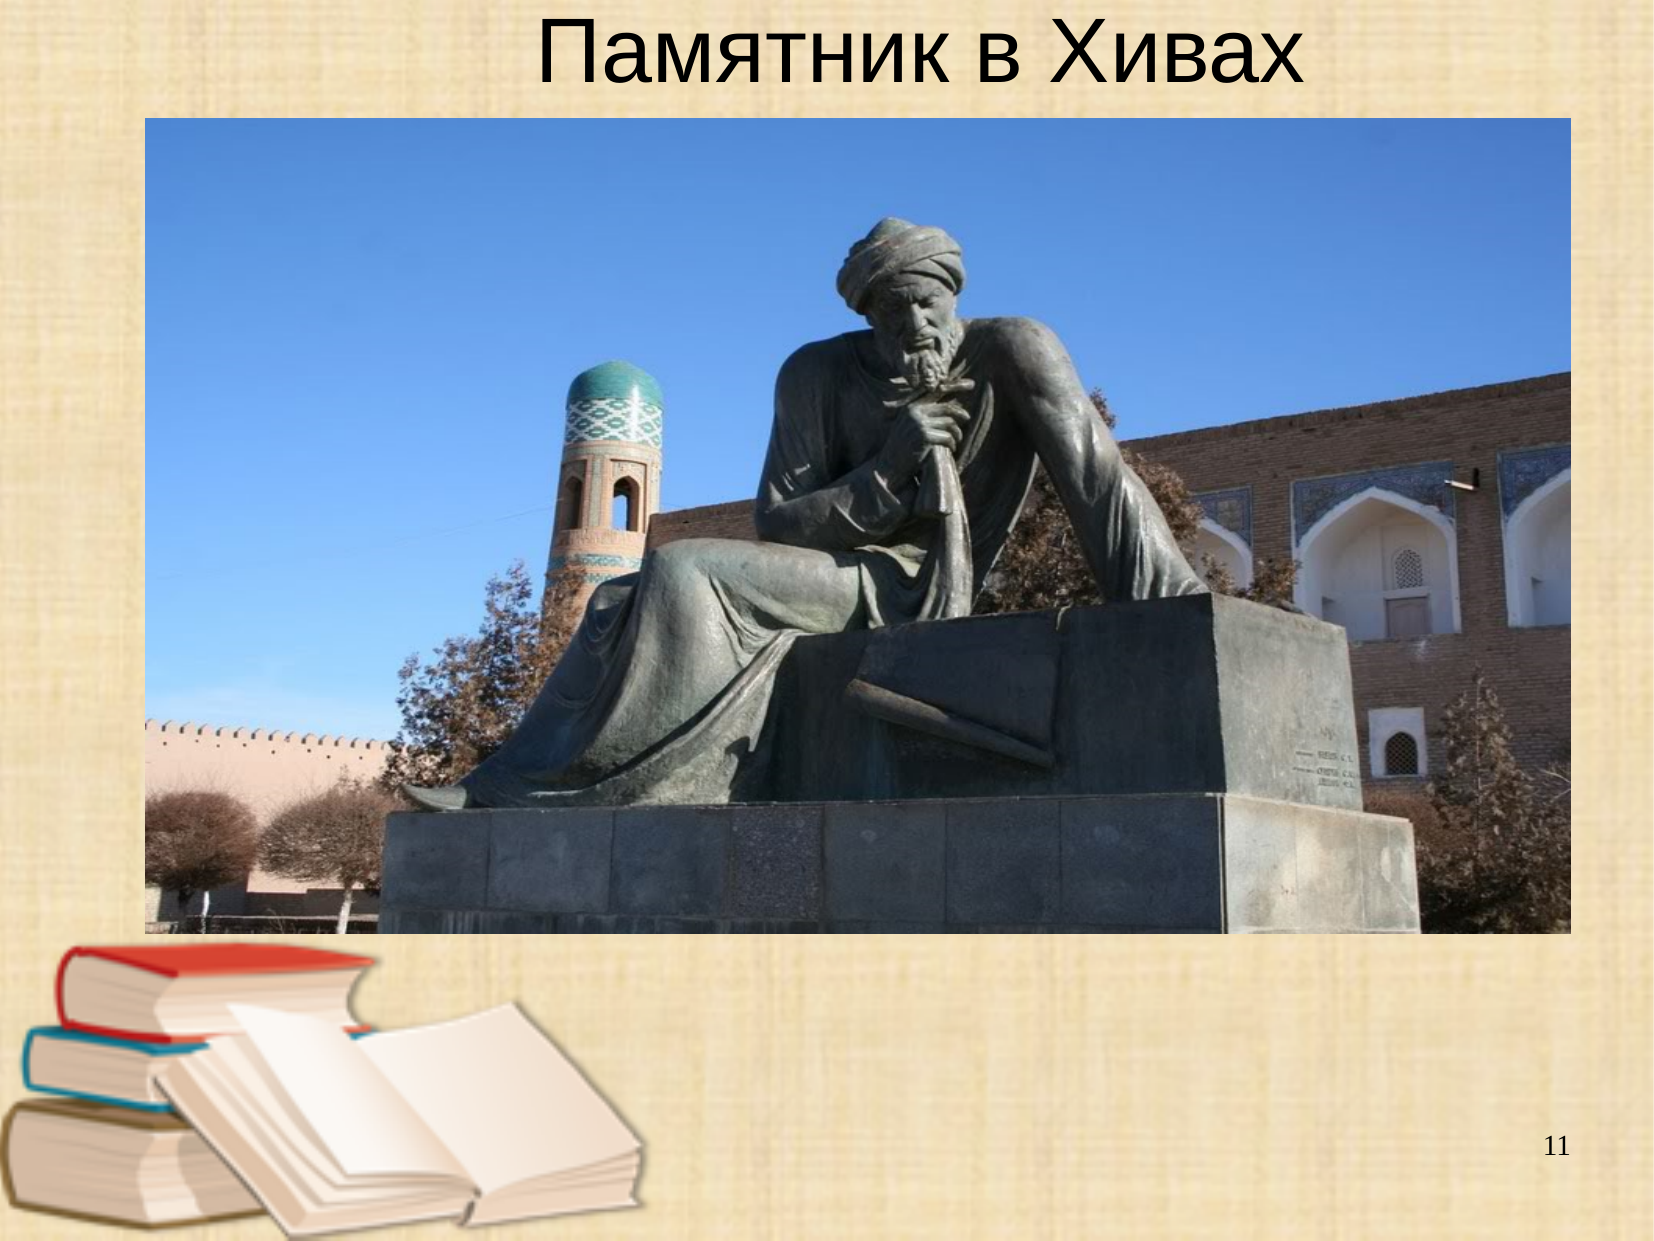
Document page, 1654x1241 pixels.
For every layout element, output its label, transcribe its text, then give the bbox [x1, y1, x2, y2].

picture [0, 0, 1654, 1241]
list Памятник в Хивах [141, 0, 1630, 119]
